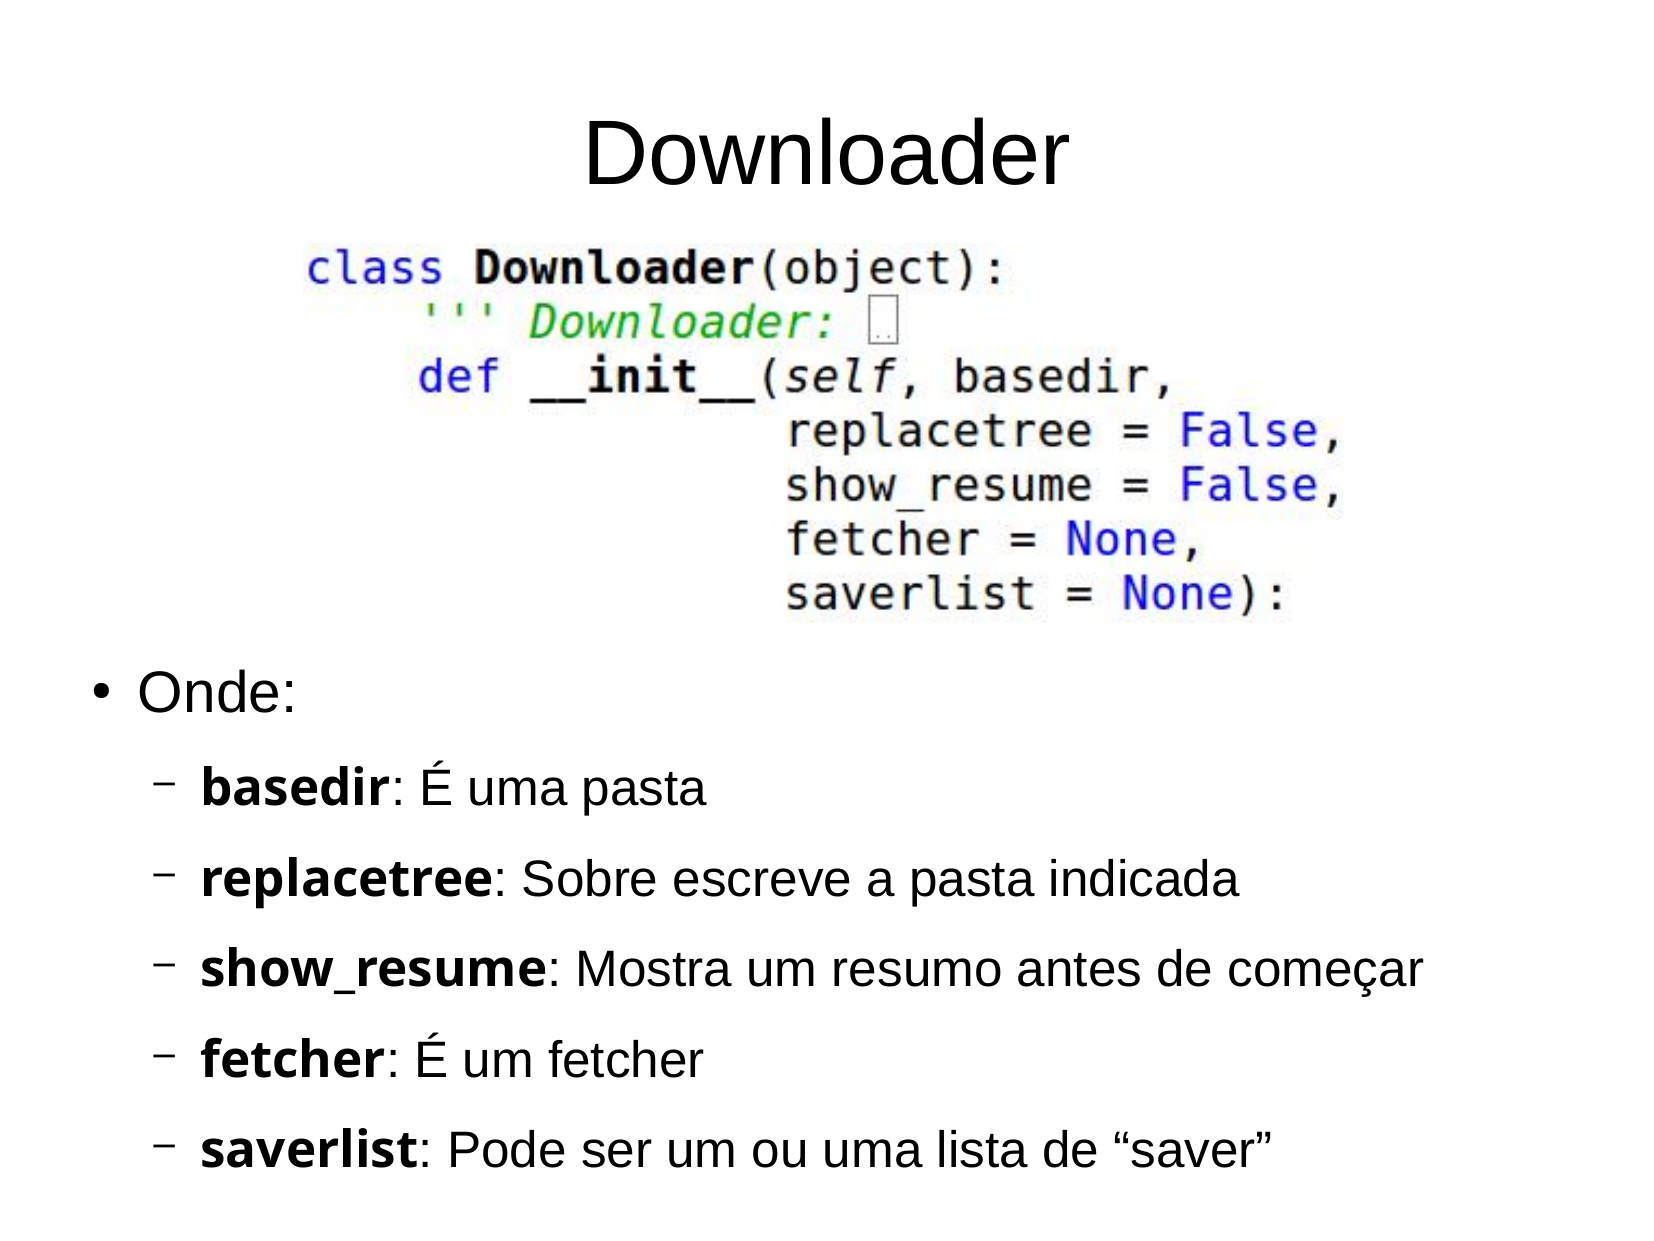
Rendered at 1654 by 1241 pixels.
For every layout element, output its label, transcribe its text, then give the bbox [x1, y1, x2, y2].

title Downloader [82, 49, 1571, 257]
picture [303, 243, 1350, 623]
list Onde: basedir: É uma pasta replacetree: Sobre escreve a pasta indicada show_resume: Mostra um resumo antes de começar fetcher: É um fetcher saverlist: Pode ser um ou uma lista de “saver” [75, 659, 1572, 1188]
